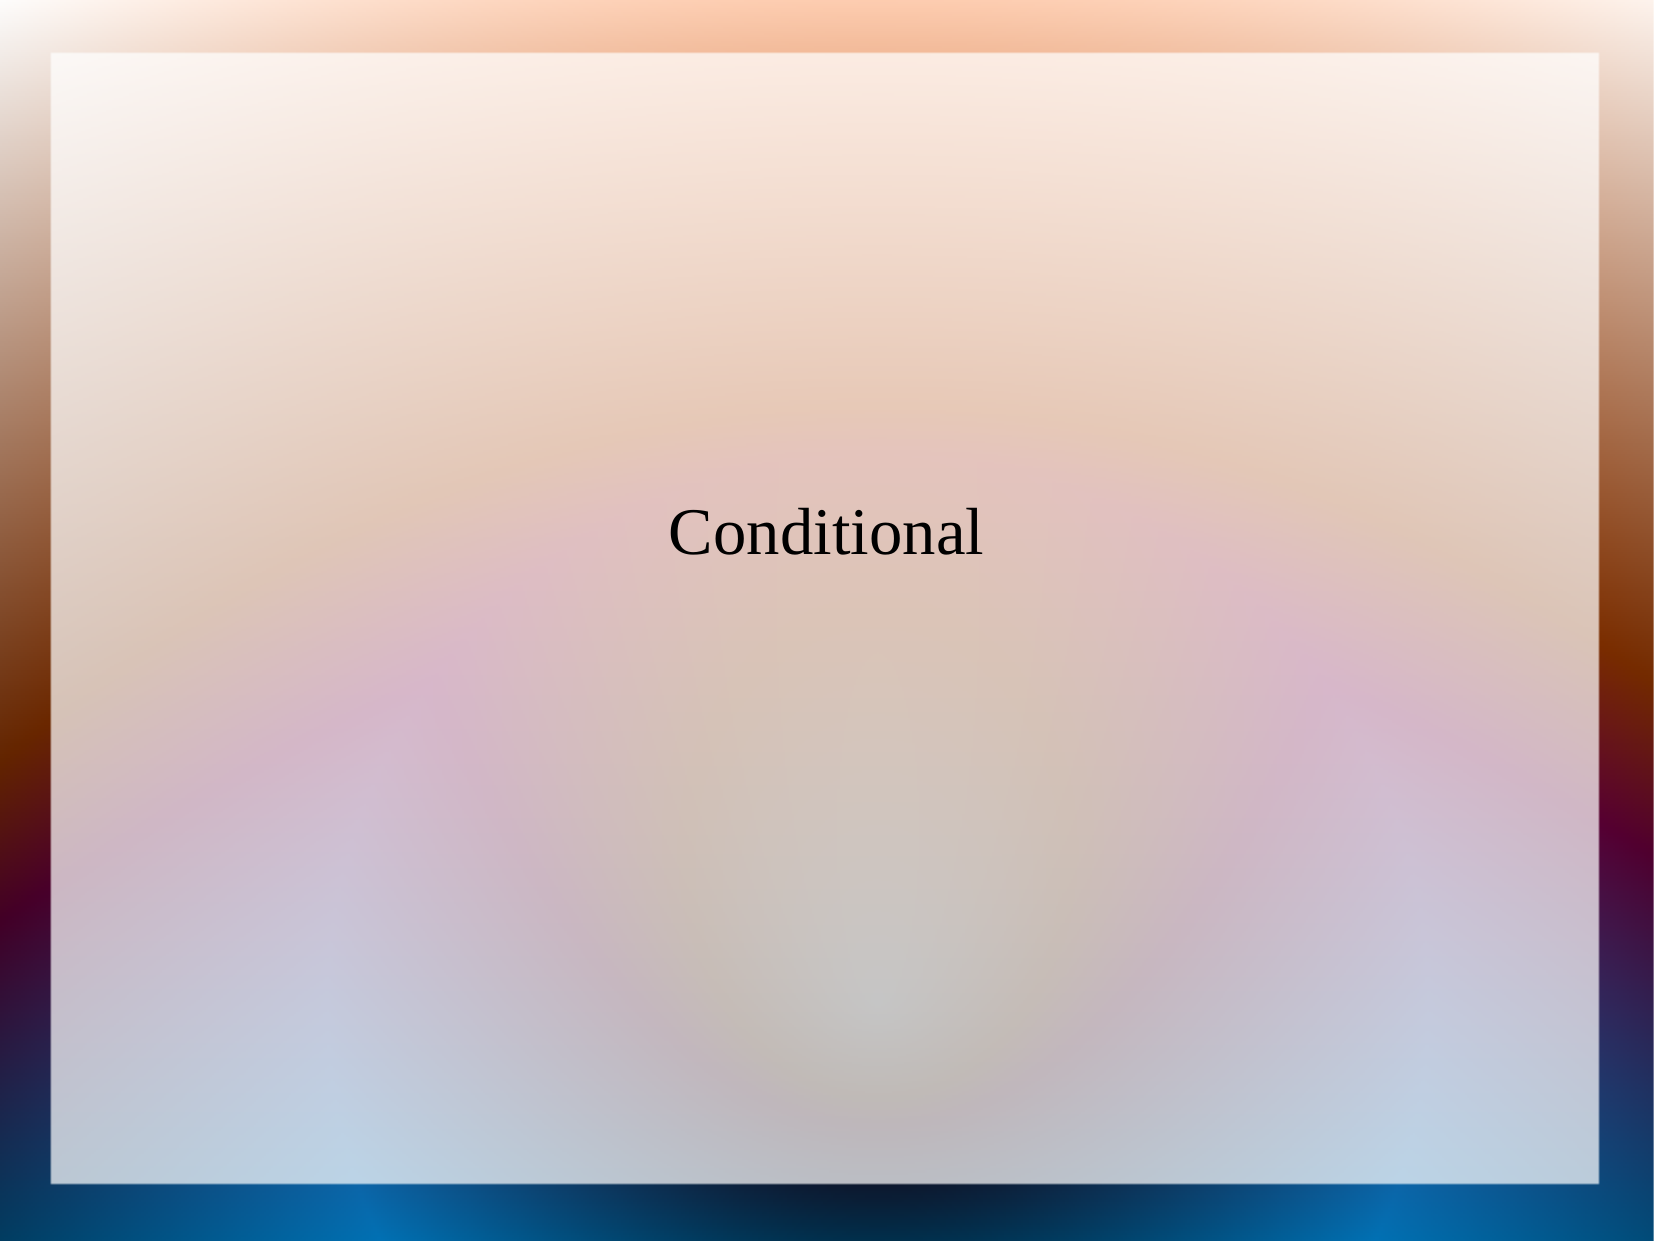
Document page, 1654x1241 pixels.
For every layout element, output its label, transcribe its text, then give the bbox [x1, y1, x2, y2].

picture [0, 0, 1654, 1241]
subtitle Conditional [82, 55, 1571, 1010]
